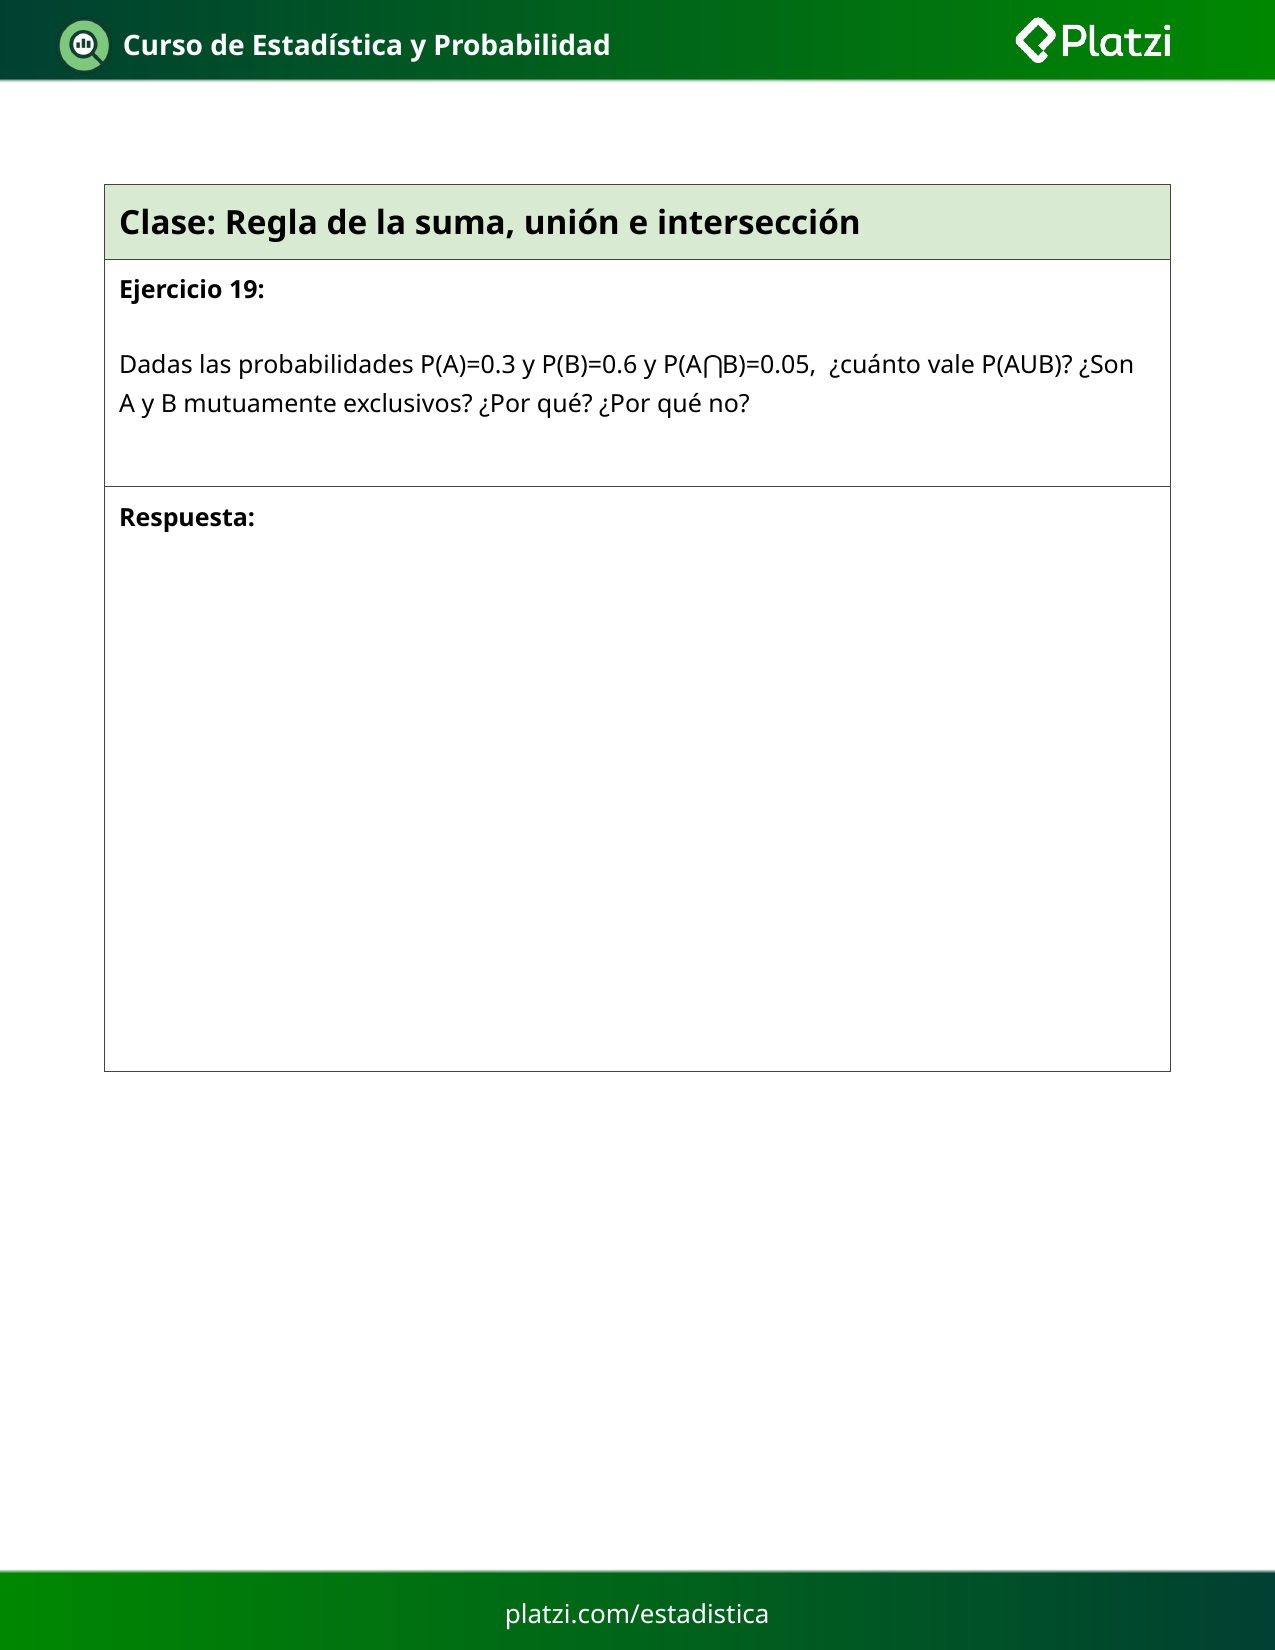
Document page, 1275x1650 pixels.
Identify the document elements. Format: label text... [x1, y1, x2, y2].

table_cell Respuesta: [105, 487, 1170, 1071]
picture [0, 0, 1275, 1650]
table_cell Ejercicio 19: Dadas las probabilidades P(A)=0.3 y P(B)=0.6 y P(A⋂B)=0.05, ¿cuánto vale P(AUB)? ¿Son A y B mutuamente exclusivos? ¿Por qué? ¿Por qué no? [105, 260, 1170, 486]
title Curso de Estadística y Probabilidad [101, 6, 976, 86]
subtitle platzi.com/estadistica [200, 1571, 1075, 1650]
table_header Clase: Regla de la suma, unión e intersección [105, 185, 1170, 259]
